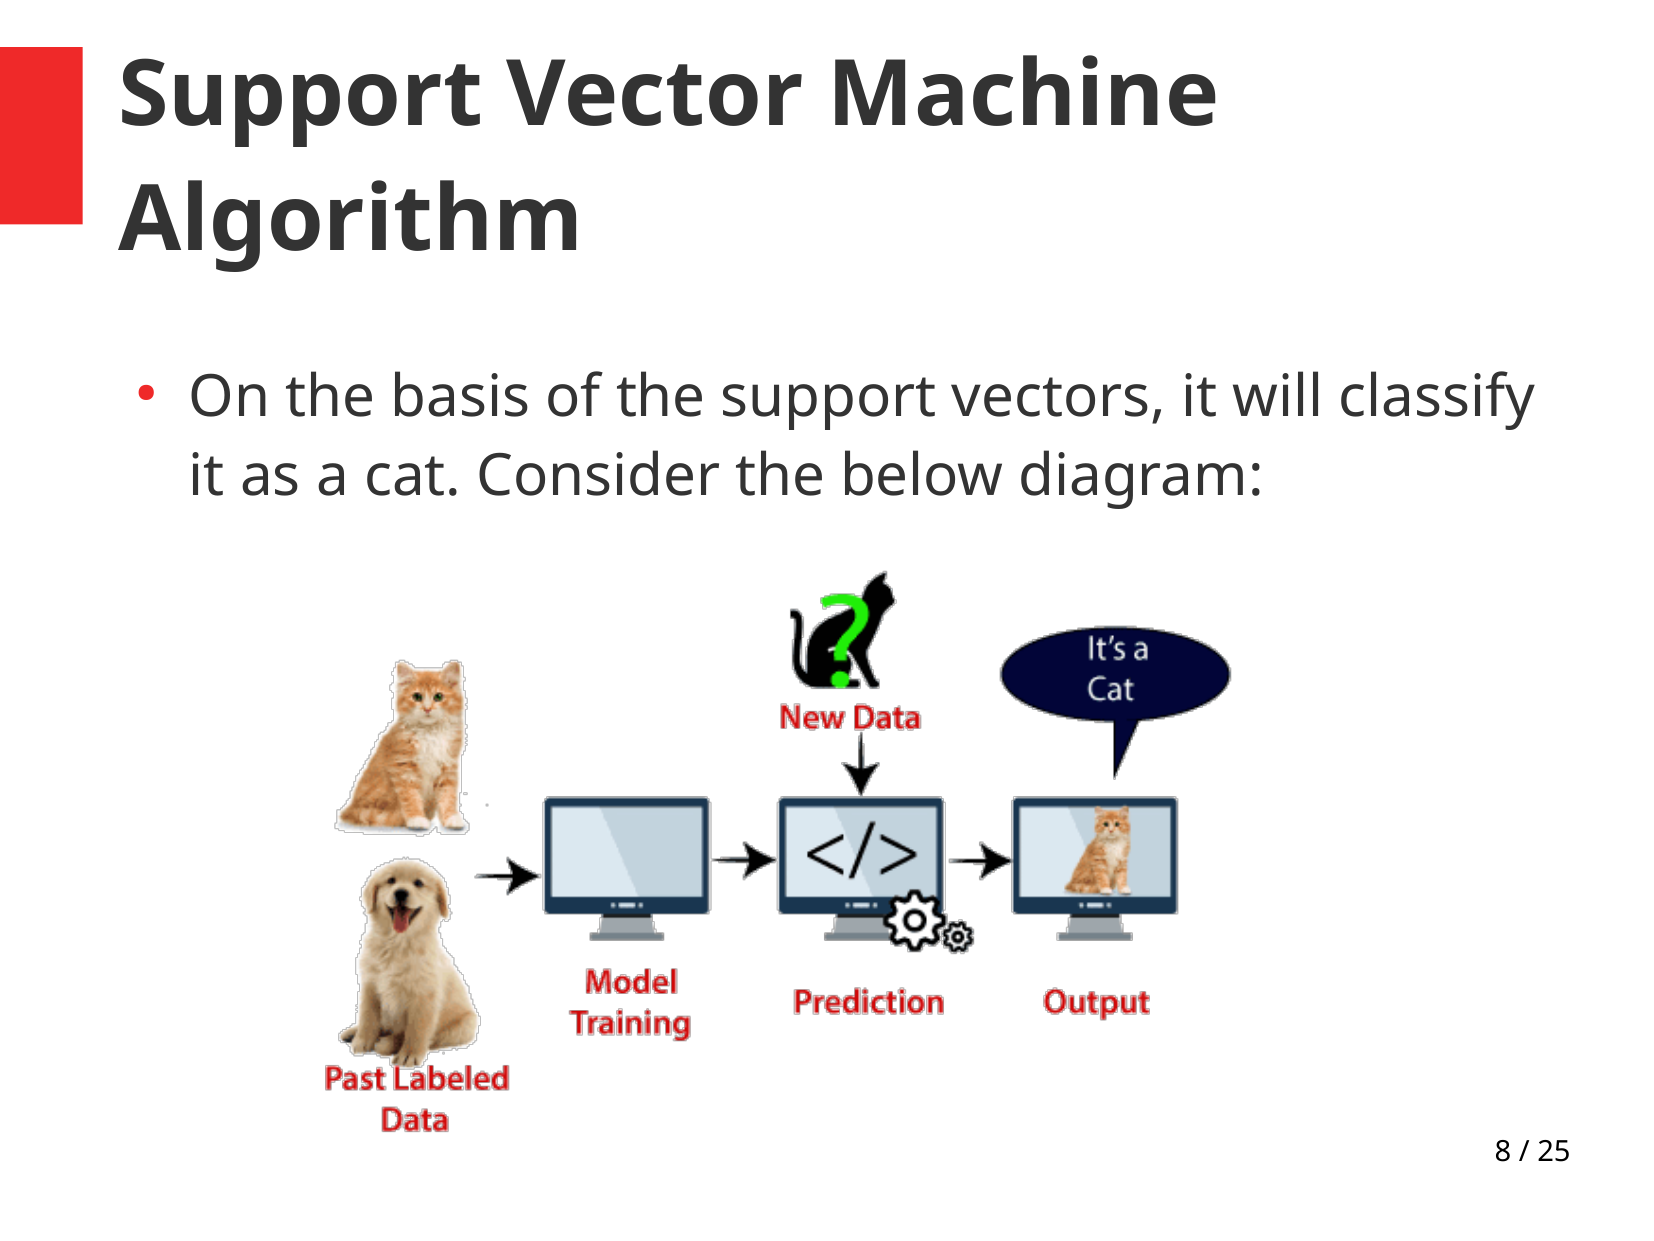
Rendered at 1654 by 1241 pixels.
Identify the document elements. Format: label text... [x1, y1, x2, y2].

picture [307, 566, 1252, 1134]
list On the basis of the support vectors, it will classify it as a cat. Consider the below diagram: [118, 354, 1536, 1074]
title Support Vector Machine Algorithm [118, 28, 1571, 278]
